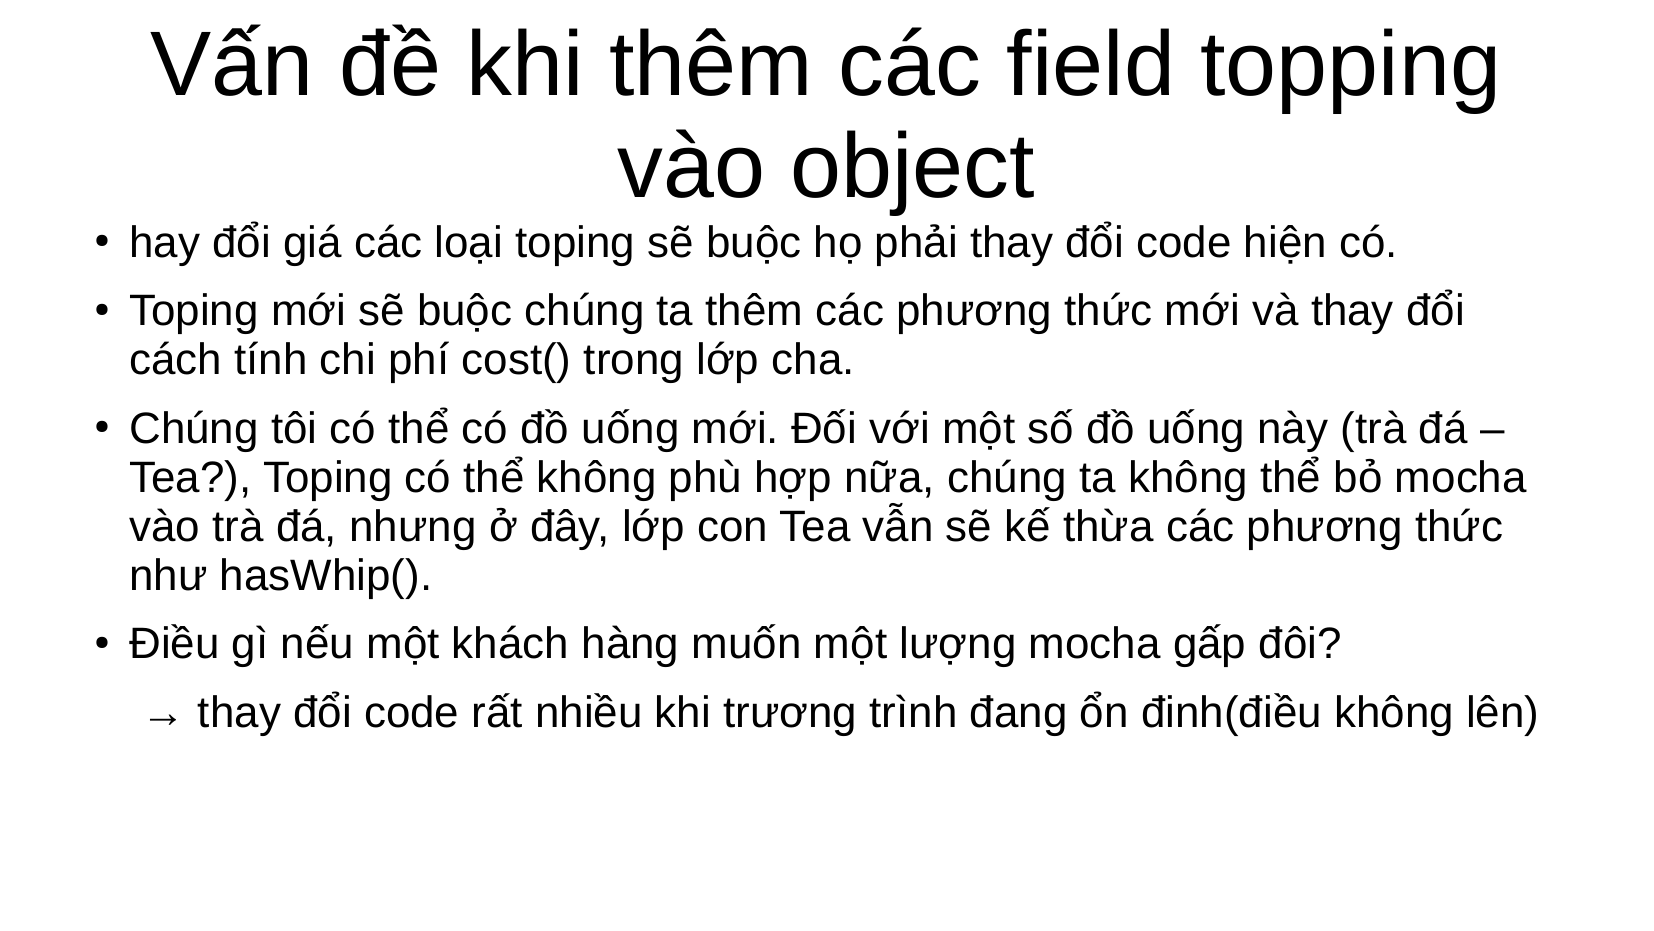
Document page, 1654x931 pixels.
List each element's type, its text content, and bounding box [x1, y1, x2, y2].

list hay đổi giá các loại toping sẽ buộc họ phải thay đổi code hiện có. Toping mới sẽ buộc chúng ta thêm các phương thức mới và thay đổi cách tính chi phí cost() trong lớp cha. Chúng tôi có thể có đồ uống mới. Đối với một số đồ uống này (trà đá – Tea?), Toping có thể không phù hợp nữa, chúng ta không thể bỏ mocha vào trà đá, nhưng ở đây, lớp con Tea vẫn sẽ kế thừa các phương thức như hasWhip(). Điều gì nếu một khách hàng muốn một lượng mocha gấp đôi? → thay đổi code rất nhiều khi trương trình đang ổn đinh(điều không lên) [82, 217, 1571, 758]
title Vấn đề khi thêm các field topping vào object [82, 12, 1571, 217]
